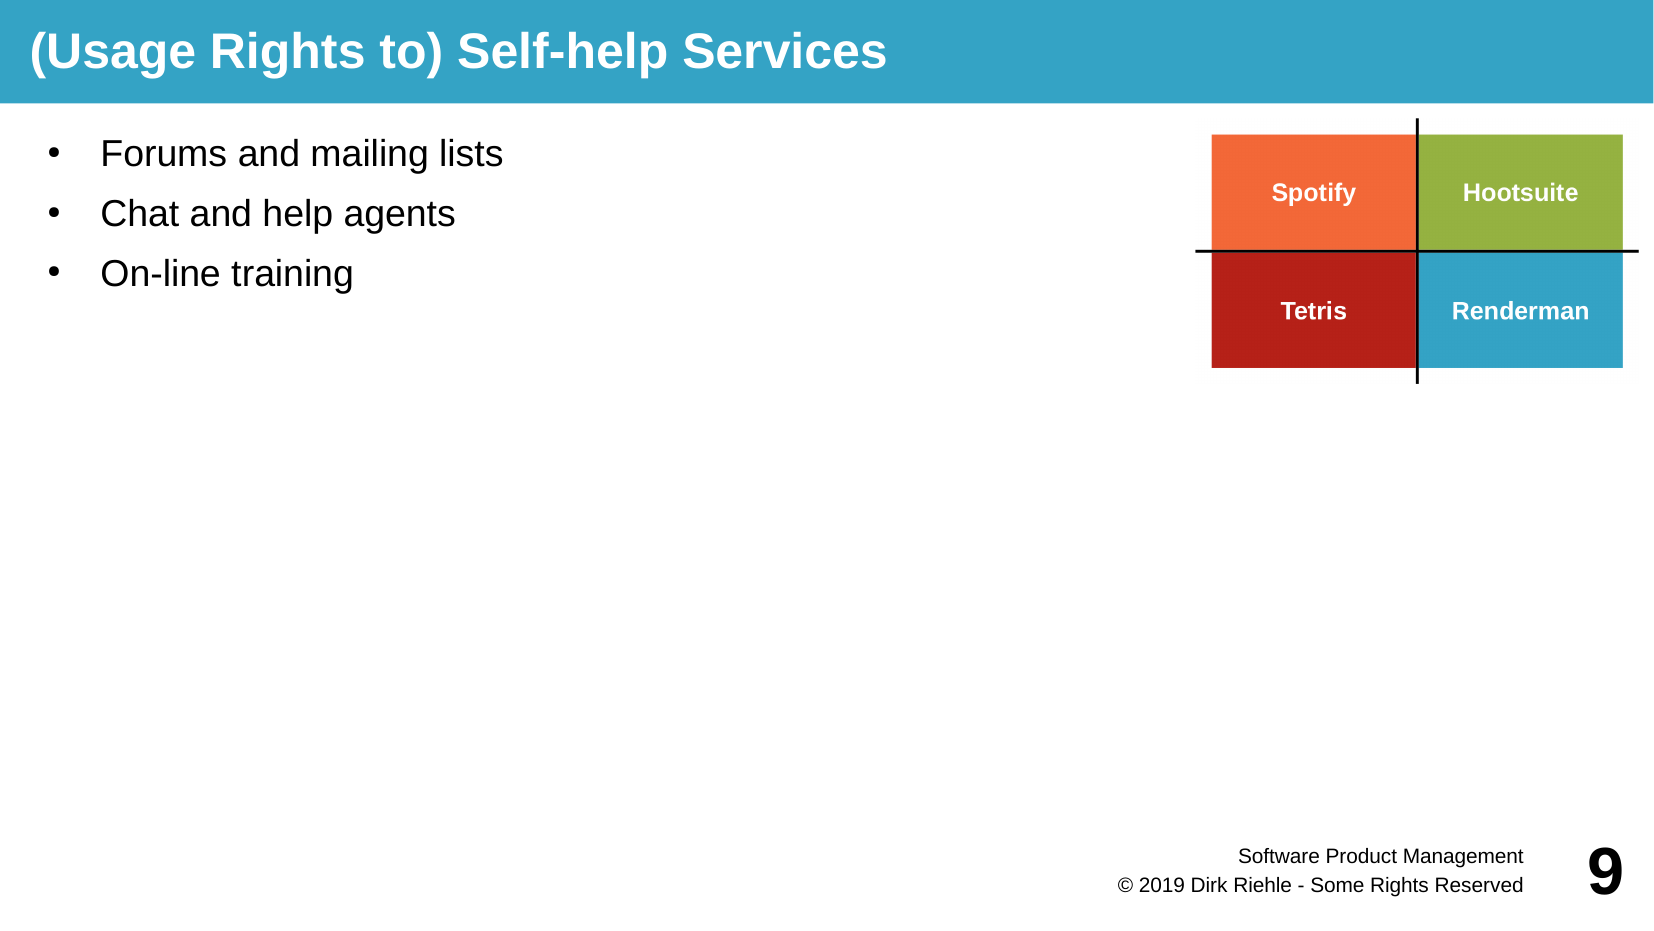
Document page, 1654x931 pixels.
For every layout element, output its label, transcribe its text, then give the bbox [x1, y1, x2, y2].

list Forums and mailing lists Chat and help agents On-line training [29, 132, 1625, 813]
title (Usage Rights to) Self-help Services [0, 0, 1654, 104]
picture [1195, 118, 1639, 384]
